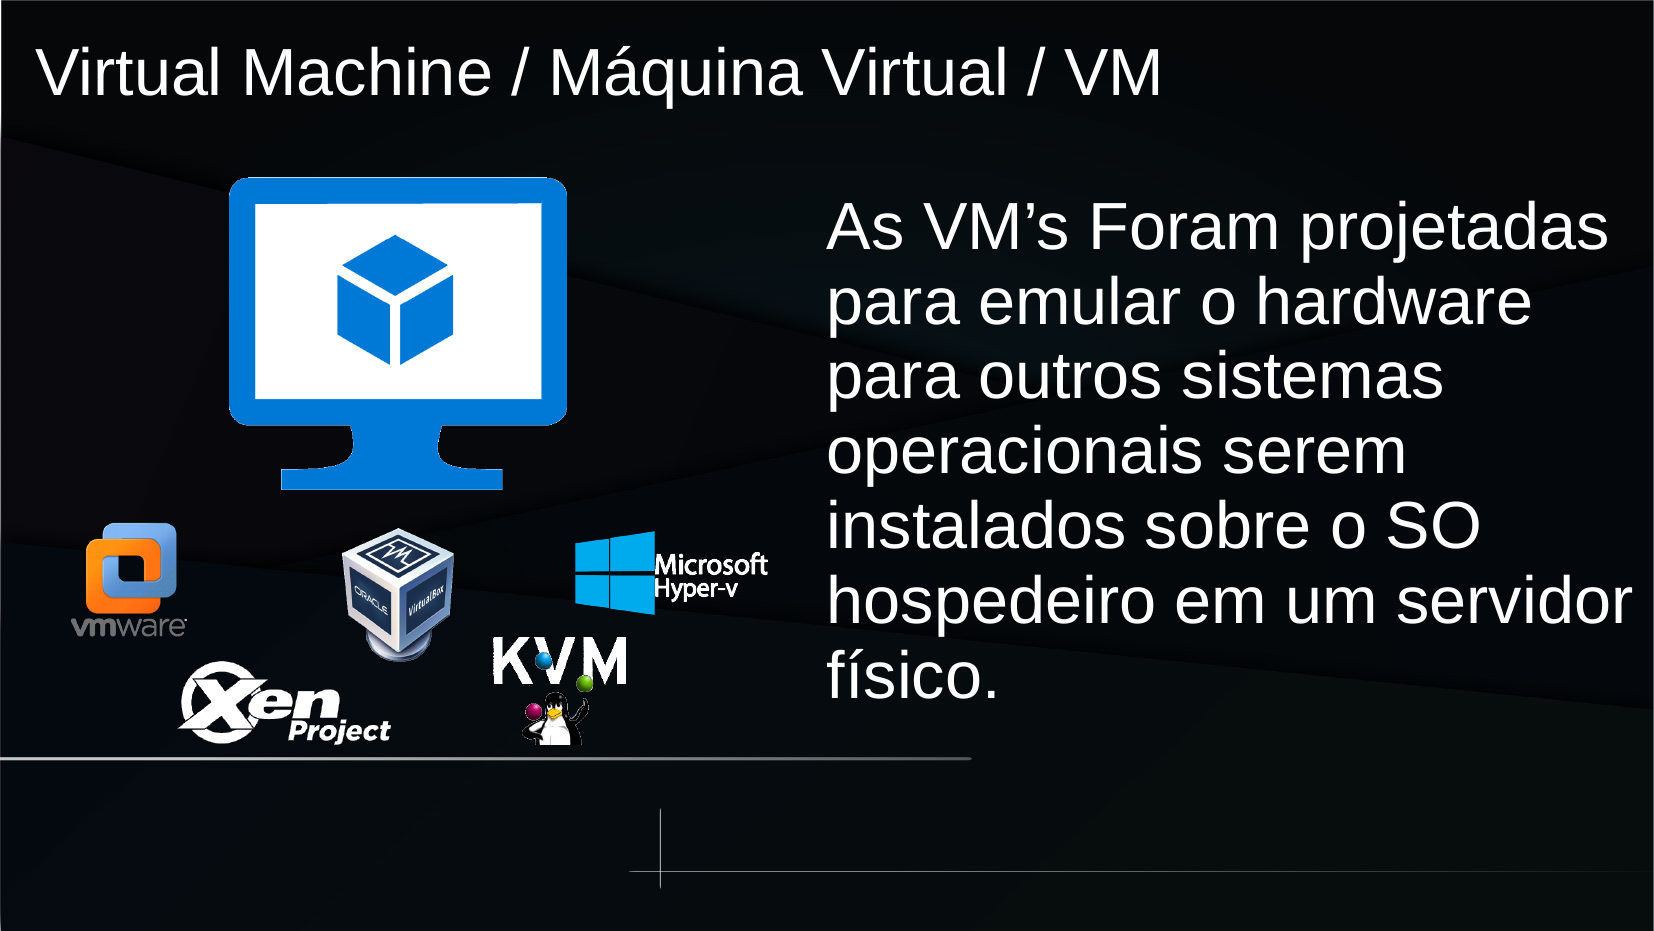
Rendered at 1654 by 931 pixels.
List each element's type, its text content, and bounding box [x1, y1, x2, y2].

list As VM’s Foram projetadas para emular o hardware para outros sistemas operacionais serem instalados sobre o SO hospedeiro em um servidor físico. [826, 188, 1642, 745]
picture [0, 0, 1654, 931]
list Virtual Machine / Máquina Virtual / VM [35, 35, 1193, 119]
